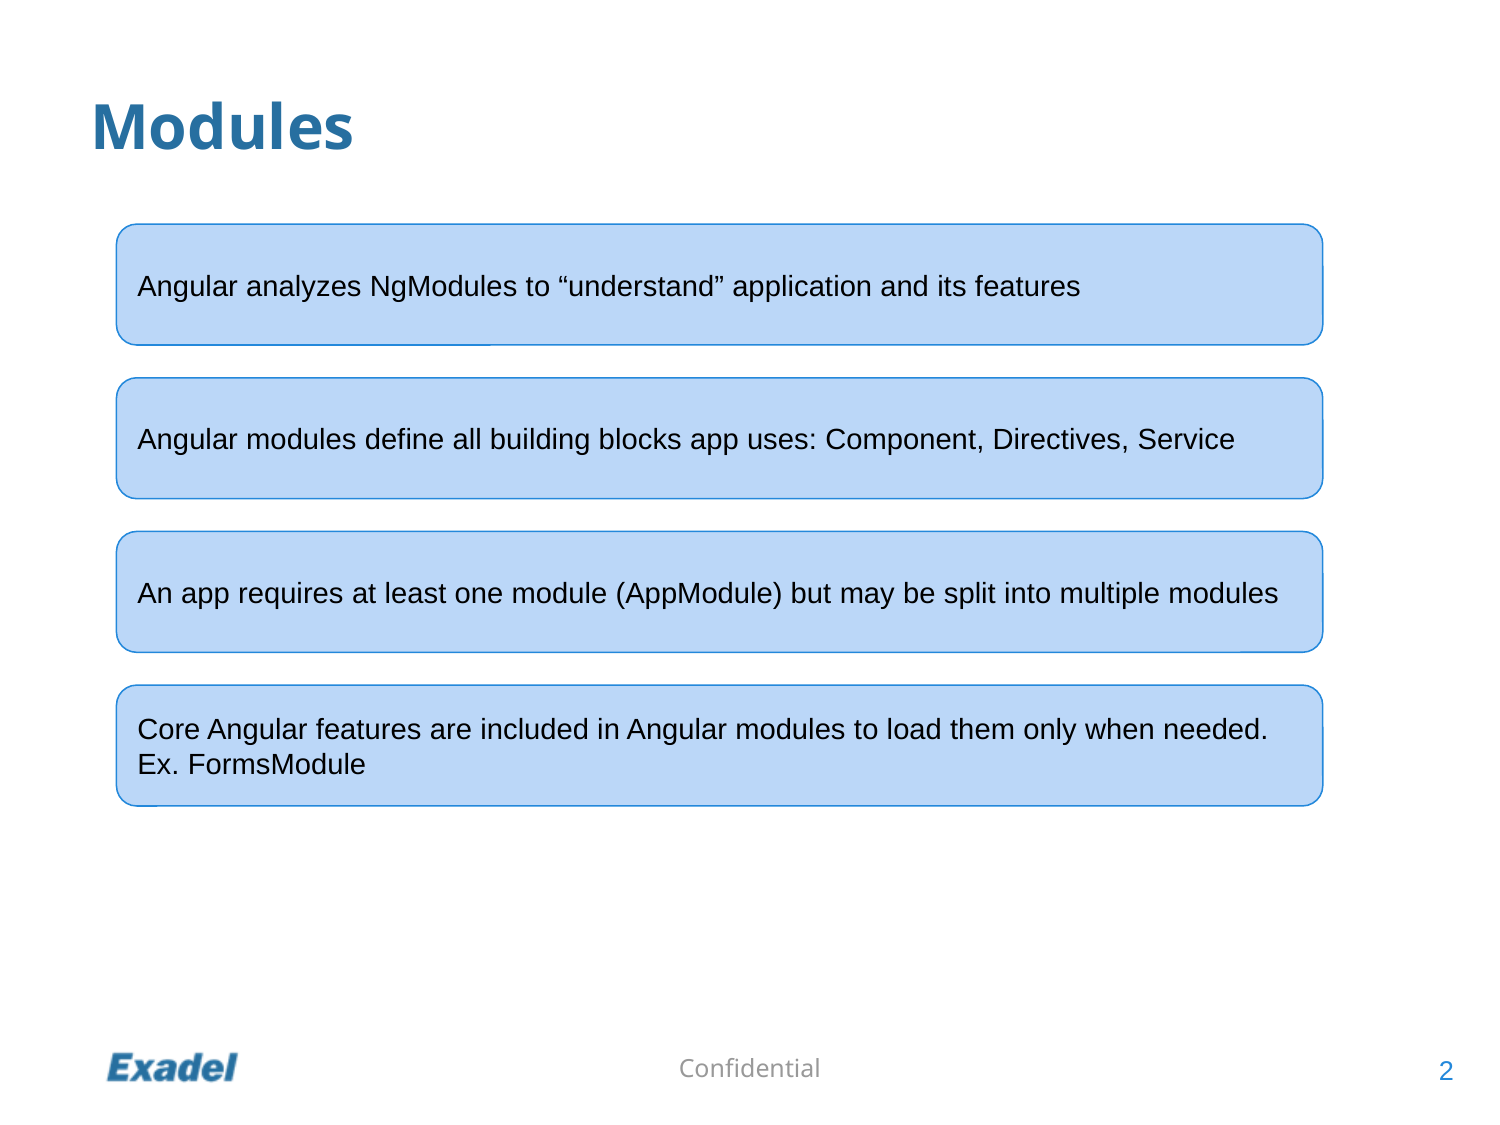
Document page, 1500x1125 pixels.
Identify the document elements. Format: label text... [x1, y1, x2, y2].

text_box Angular analyzes NgModules to “understand” application and its features [116, 224, 1323, 346]
title Modules [75, 45, 1425, 178]
slide_number <number> [1378, 1026, 1469, 1113]
text_box Angular modules define all building blocks app uses: Component, Directives, Service [116, 377, 1323, 499]
text_box An app requires at least one module (AppModule) but may be split into multiple modules [116, 531, 1323, 653]
picture [75, 1039, 282, 1102]
text_box Core Angular features are included in Angular modules to load them only when needed. Ex. FormsModule [116, 685, 1323, 806]
